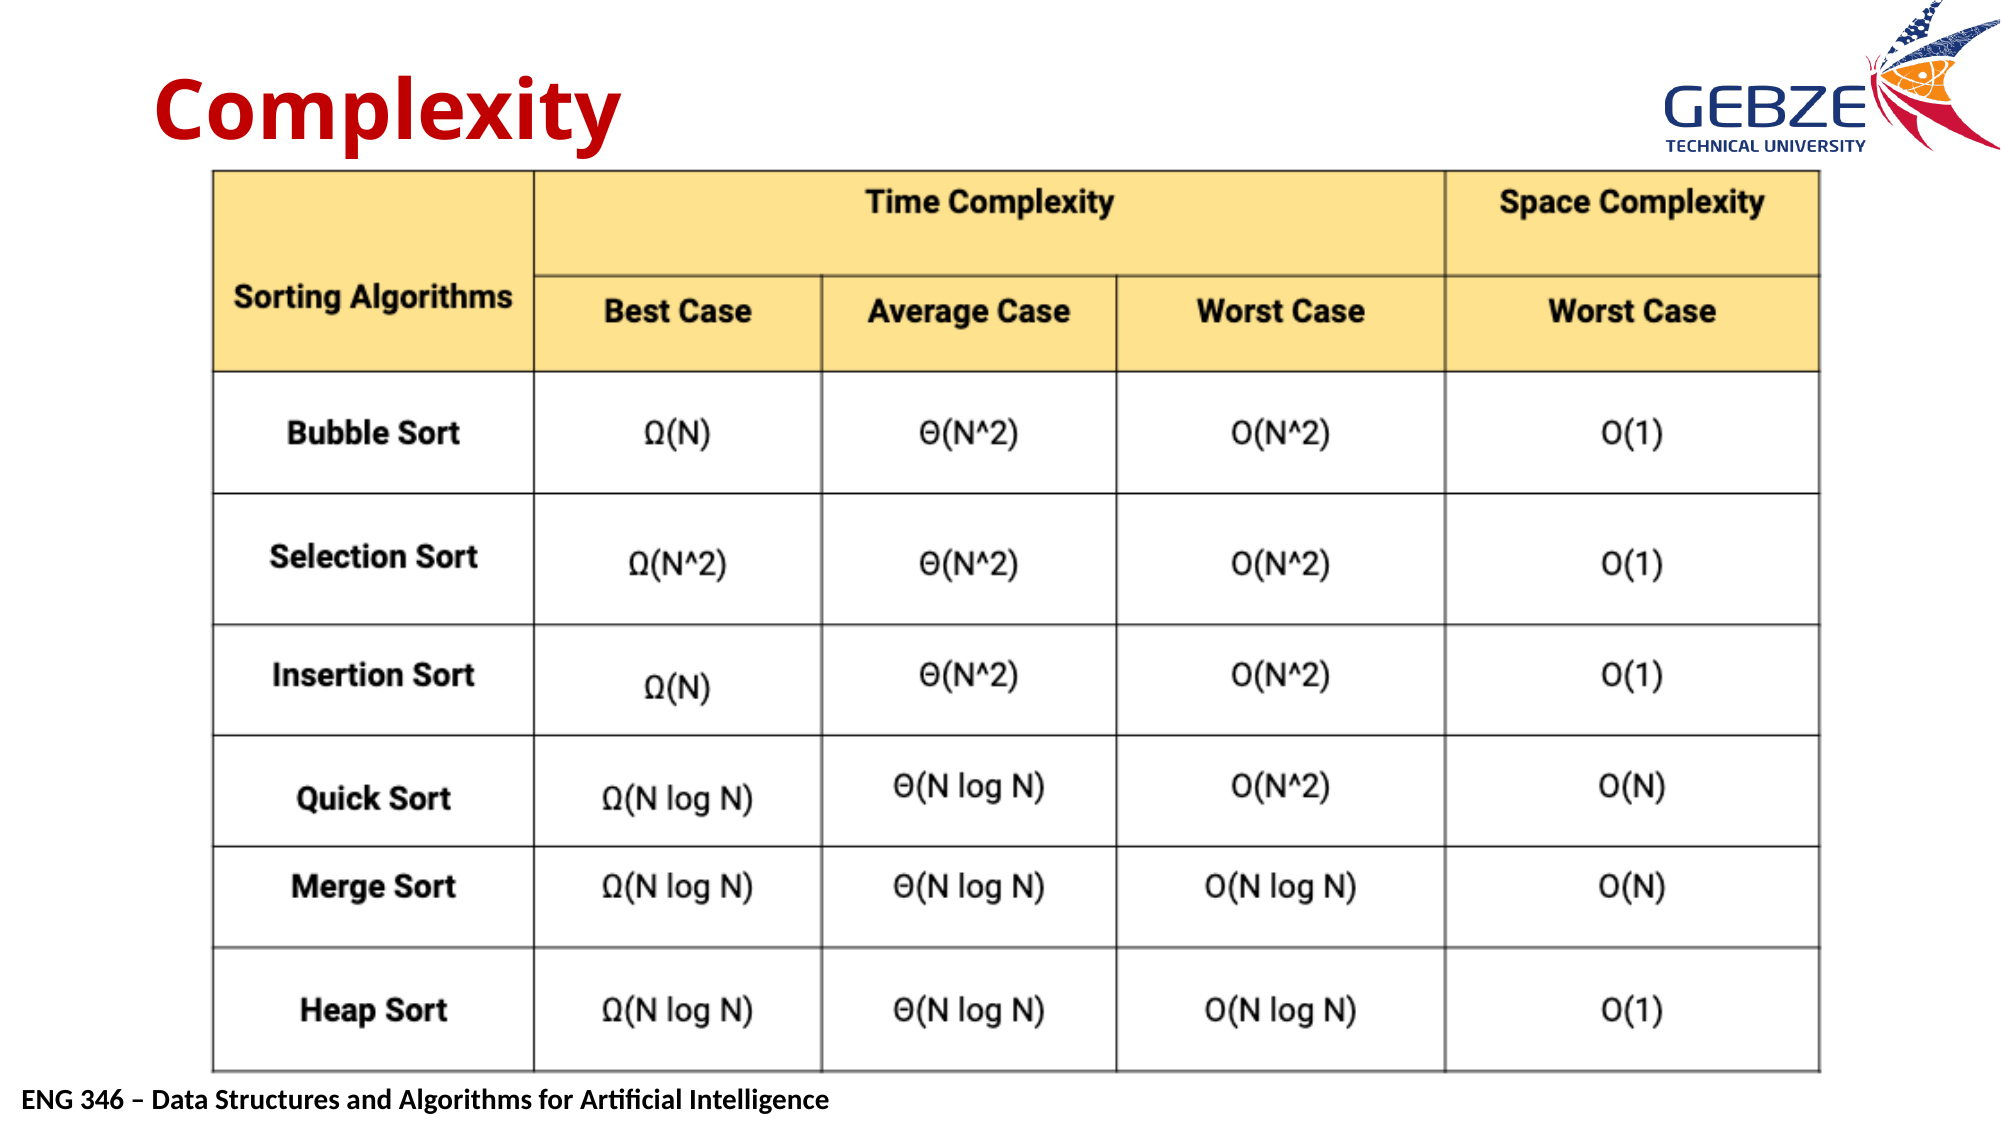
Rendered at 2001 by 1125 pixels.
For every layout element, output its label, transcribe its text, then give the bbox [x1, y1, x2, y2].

picture [202, 165, 1838, 1088]
title Complexity [137, 59, 1863, 166]
picture [1665, 0, 2001, 152]
